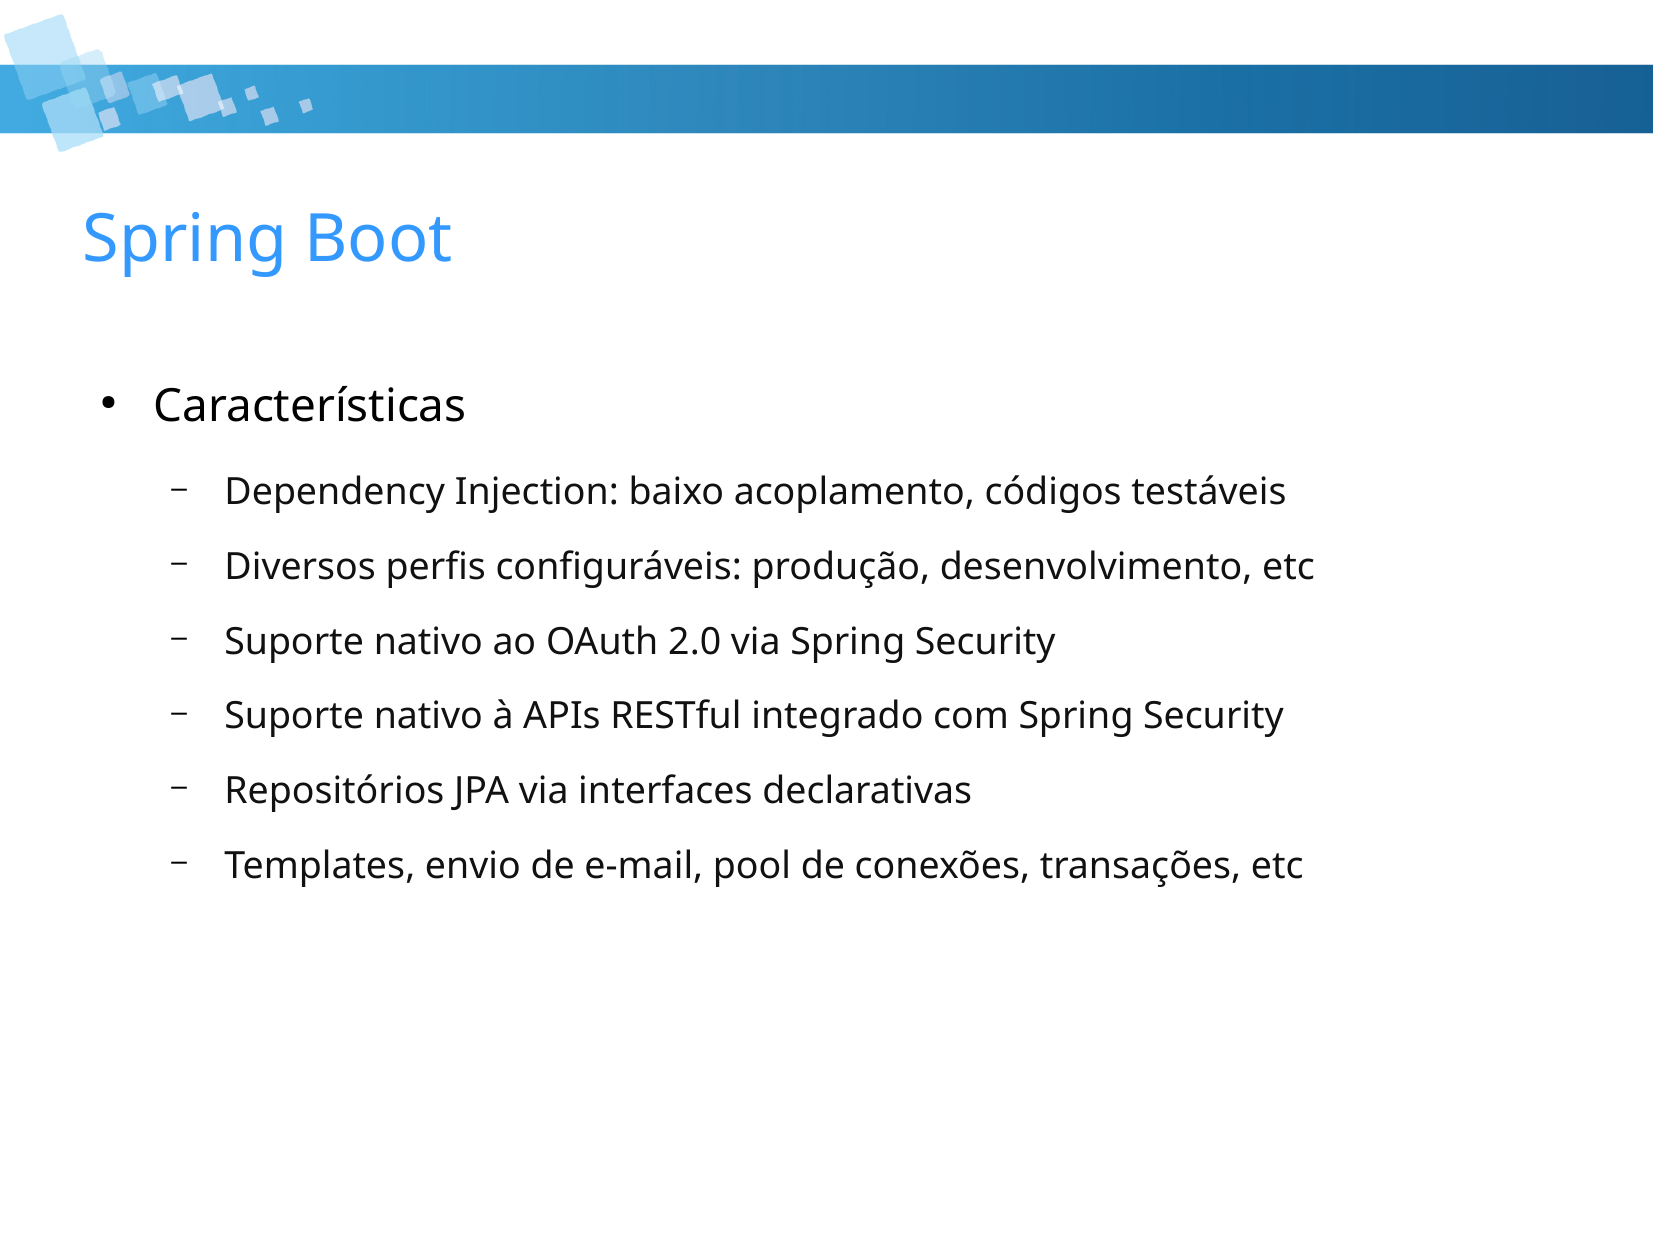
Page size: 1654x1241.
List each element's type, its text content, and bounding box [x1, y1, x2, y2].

title Spring Boot [82, 132, 1571, 340]
list Características Dependency Injection: baixo acoplamento, códigos testáveis Diversos perfis configuráveis: produção, desenvolvimento, etc Suporte nativo ao OAuth 2.0 via Spring Security Suporte nativo à APIs RESTful integrado com Spring Security Repositórios JPA via interfaces declarativas Templates, envio de e-mail, pool de conexões, transações, etc [82, 372, 1571, 1093]
picture [0, 0, 1653, 1238]
